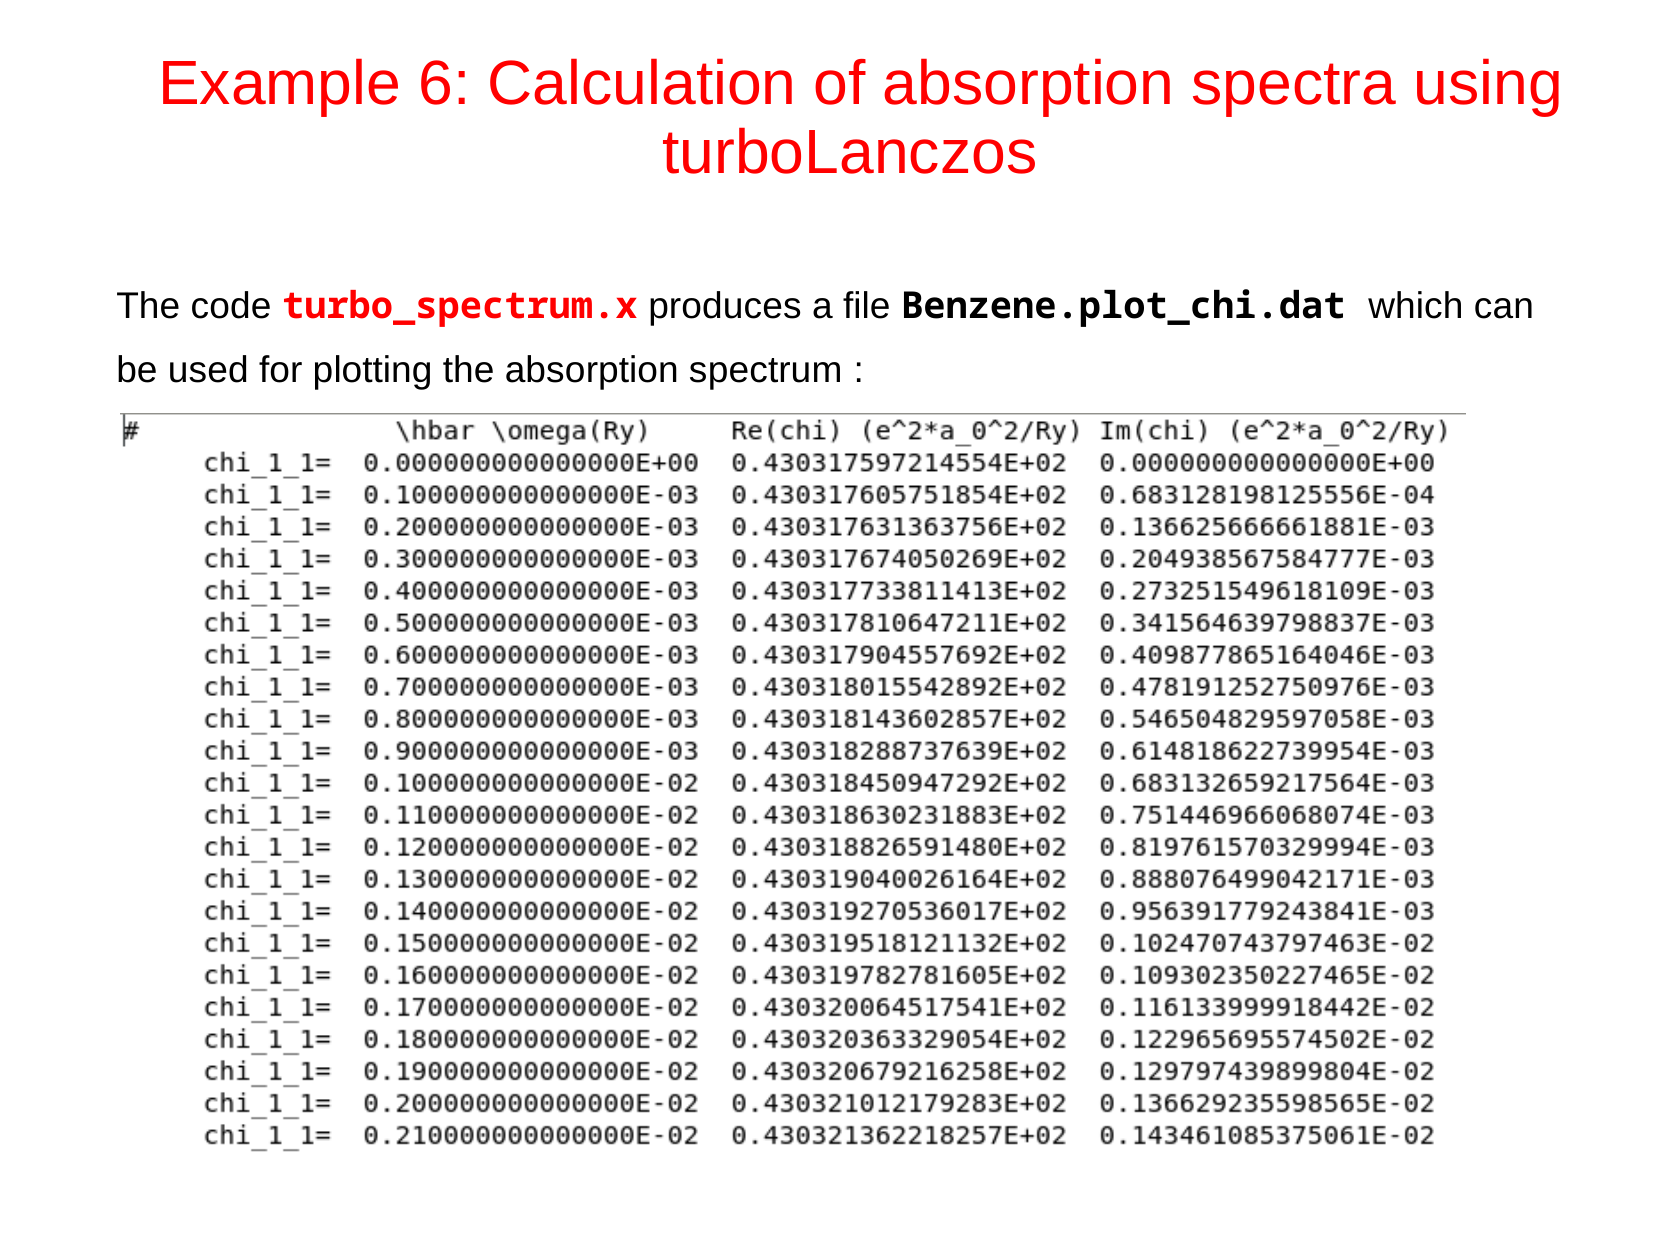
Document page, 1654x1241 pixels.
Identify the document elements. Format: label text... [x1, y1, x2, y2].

picture [120, 413, 1466, 1156]
list The code turbo_spectrum.x produces a file Benzene.plot_chi.dat which can be used for plotting the absorption spectrum : [53, 278, 1542, 396]
text_box Example 6: Calculation of absorption spectra using turboLanczos [16, 33, 1654, 202]
